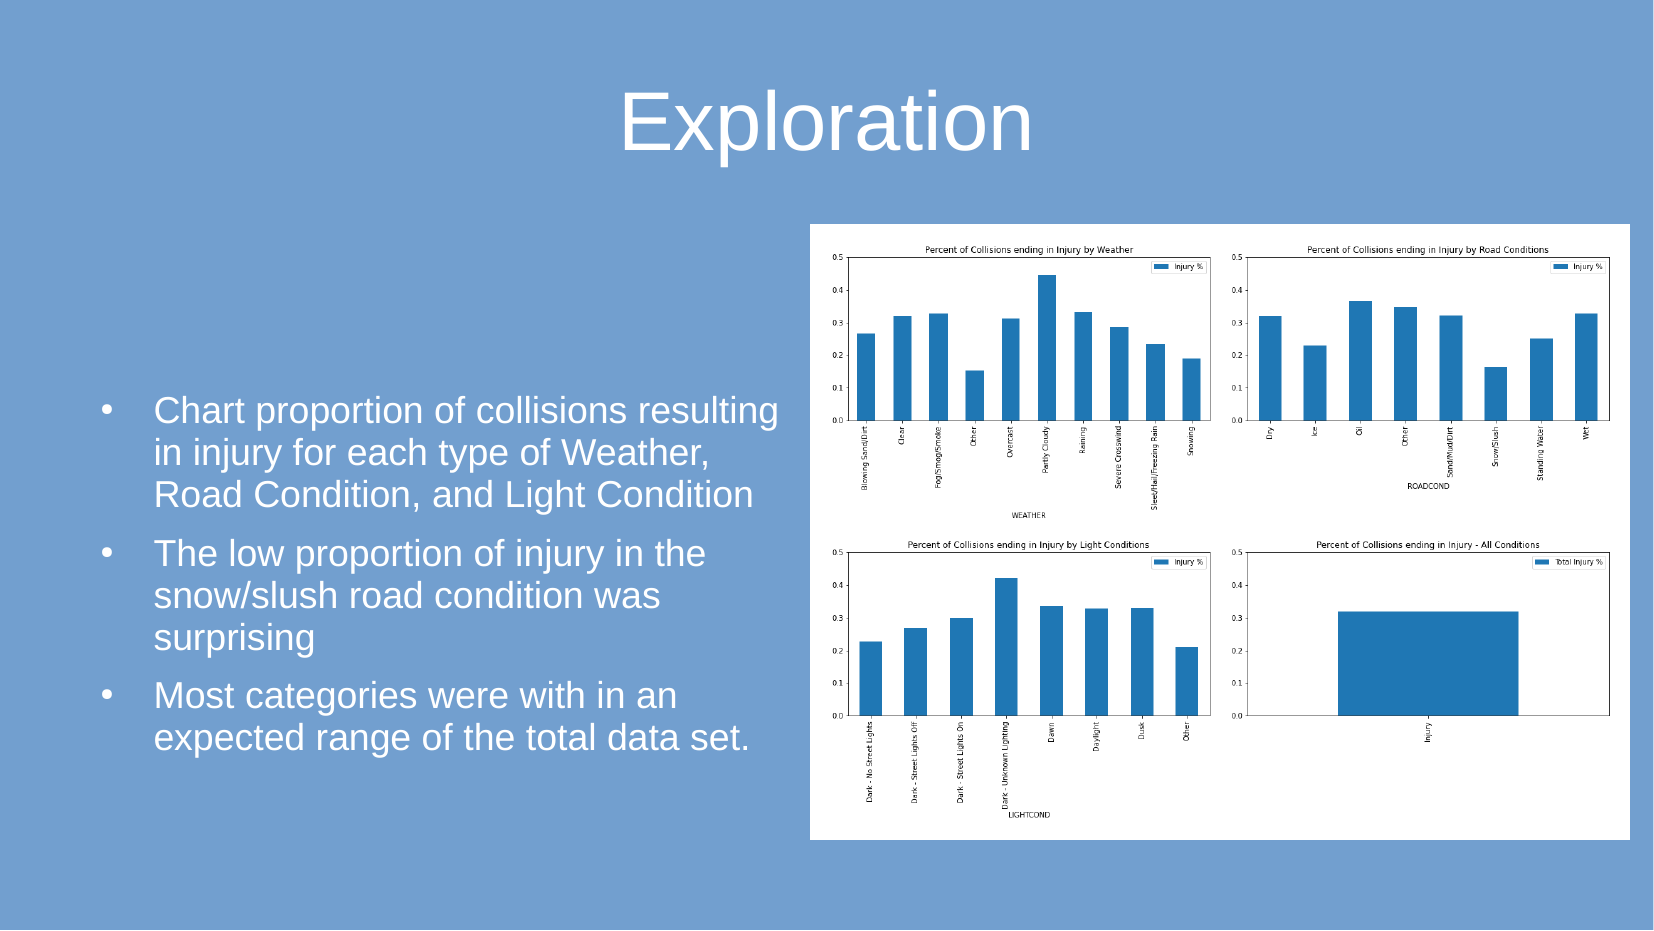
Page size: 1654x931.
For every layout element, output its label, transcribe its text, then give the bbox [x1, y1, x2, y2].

list Chart proportion of collisions resulting in injury for each type of Weather, Road Condition, and Light Condition The low proportion of injury in the snow/slush road condition was surprising Most categories were with in an expected range of the total data set. [82, 389, 809, 842]
picture [810, 224, 1630, 840]
title Exploration [82, 15, 1571, 228]
